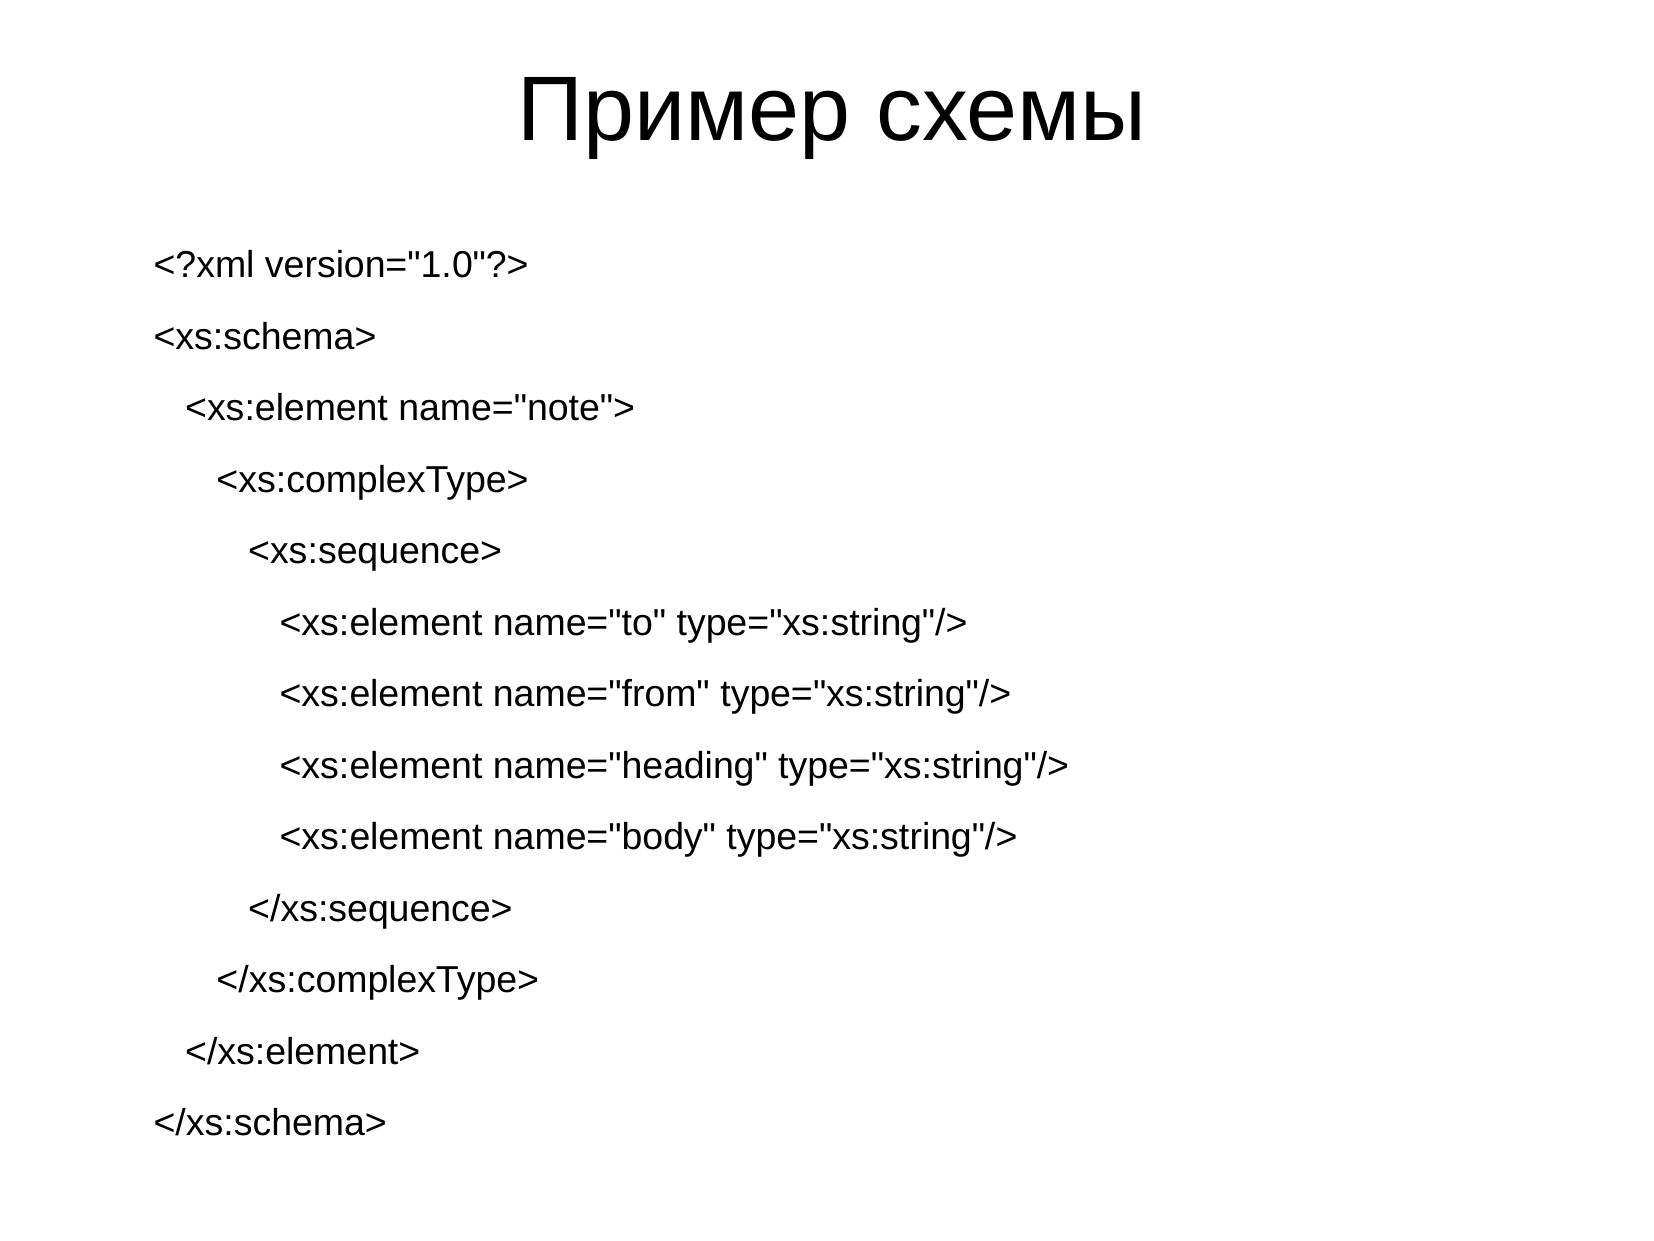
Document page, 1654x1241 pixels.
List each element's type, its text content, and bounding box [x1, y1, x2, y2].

list <?xml version="1.0"?> <xs:schema> <xs:element name="note"> <xs:complexType> <xs:sequence> <xs:element name="to" type="xs:string"/> <xs:element name="from" type="xs:string"/> <xs:element name="heading" type="xs:string"/> <xs:element name="body" type="xs:string"/> </xs:sequence> </xs:complexType> </xs:element> </xs:schema> [82, 172, 1571, 1145]
title Пример схемы [88, 29, 1577, 187]
